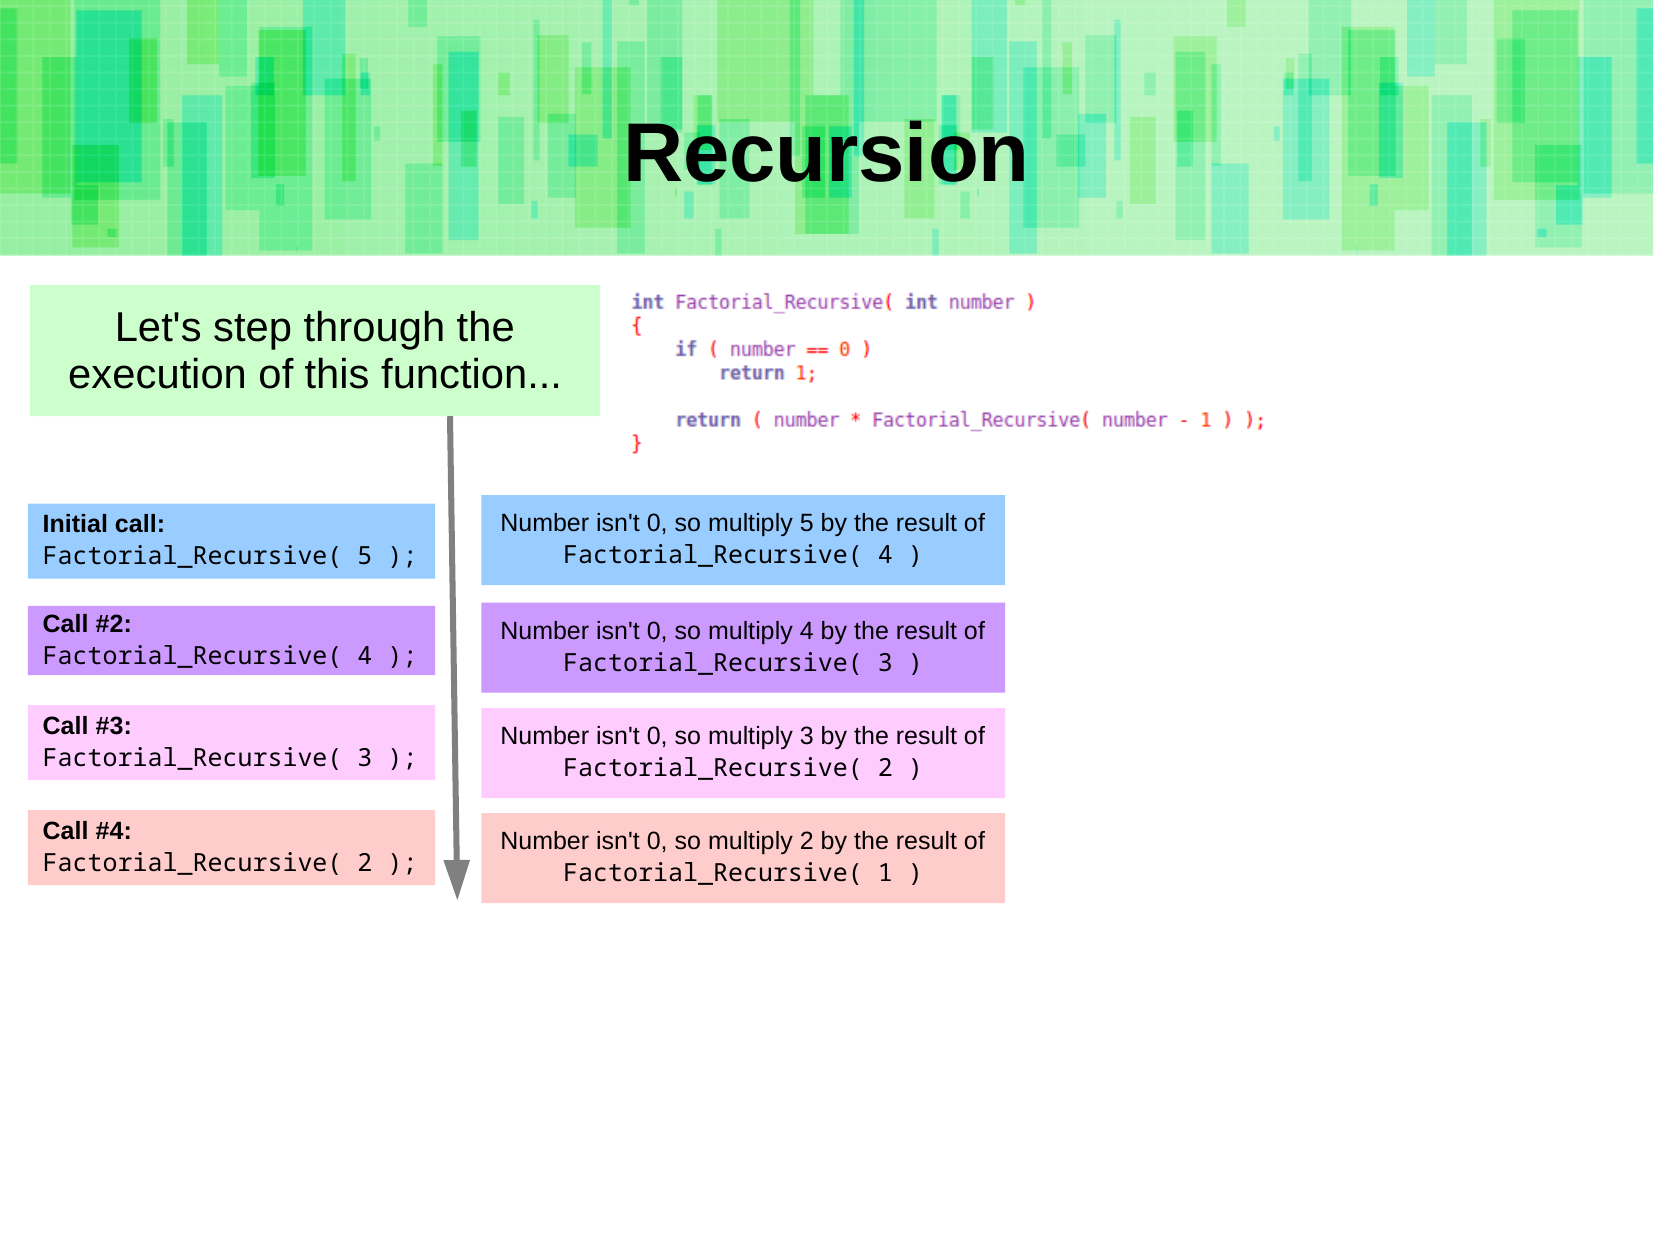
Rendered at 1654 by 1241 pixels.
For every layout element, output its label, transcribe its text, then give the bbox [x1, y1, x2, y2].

text_box Call #2: Factorial_Recursive( 4 ); [27, 605, 436, 676]
text_box Number isn't 0, so multiply 2 by the result of Factorial_Recursive( 1 ) [481, 813, 1006, 904]
text_box Call #3: Factorial_Recursive( 3 ); [27, 705, 436, 781]
text_box Number isn't 0, so multiply 5 by the result of Factorial_Recursive( 4 ) [481, 495, 1006, 586]
text_box Number isn't 0, so multiply 3 by the result of Factorial_Recursive( 2 ) [481, 708, 1006, 799]
text_box Let's step through the execution of this function... [30, 285, 601, 417]
text_box Initial call: Factorial_Recursive( 5 ); [27, 503, 436, 579]
text_box Call #4: Factorial_Recursive( 2 ); [27, 810, 436, 886]
title Recursion [82, 49, 1571, 257]
picture [0, 0, 1654, 1241]
text_box Number isn't 0, so multiply 4 by the result of Factorial_Recursive( 3 ) [481, 602, 1006, 693]
